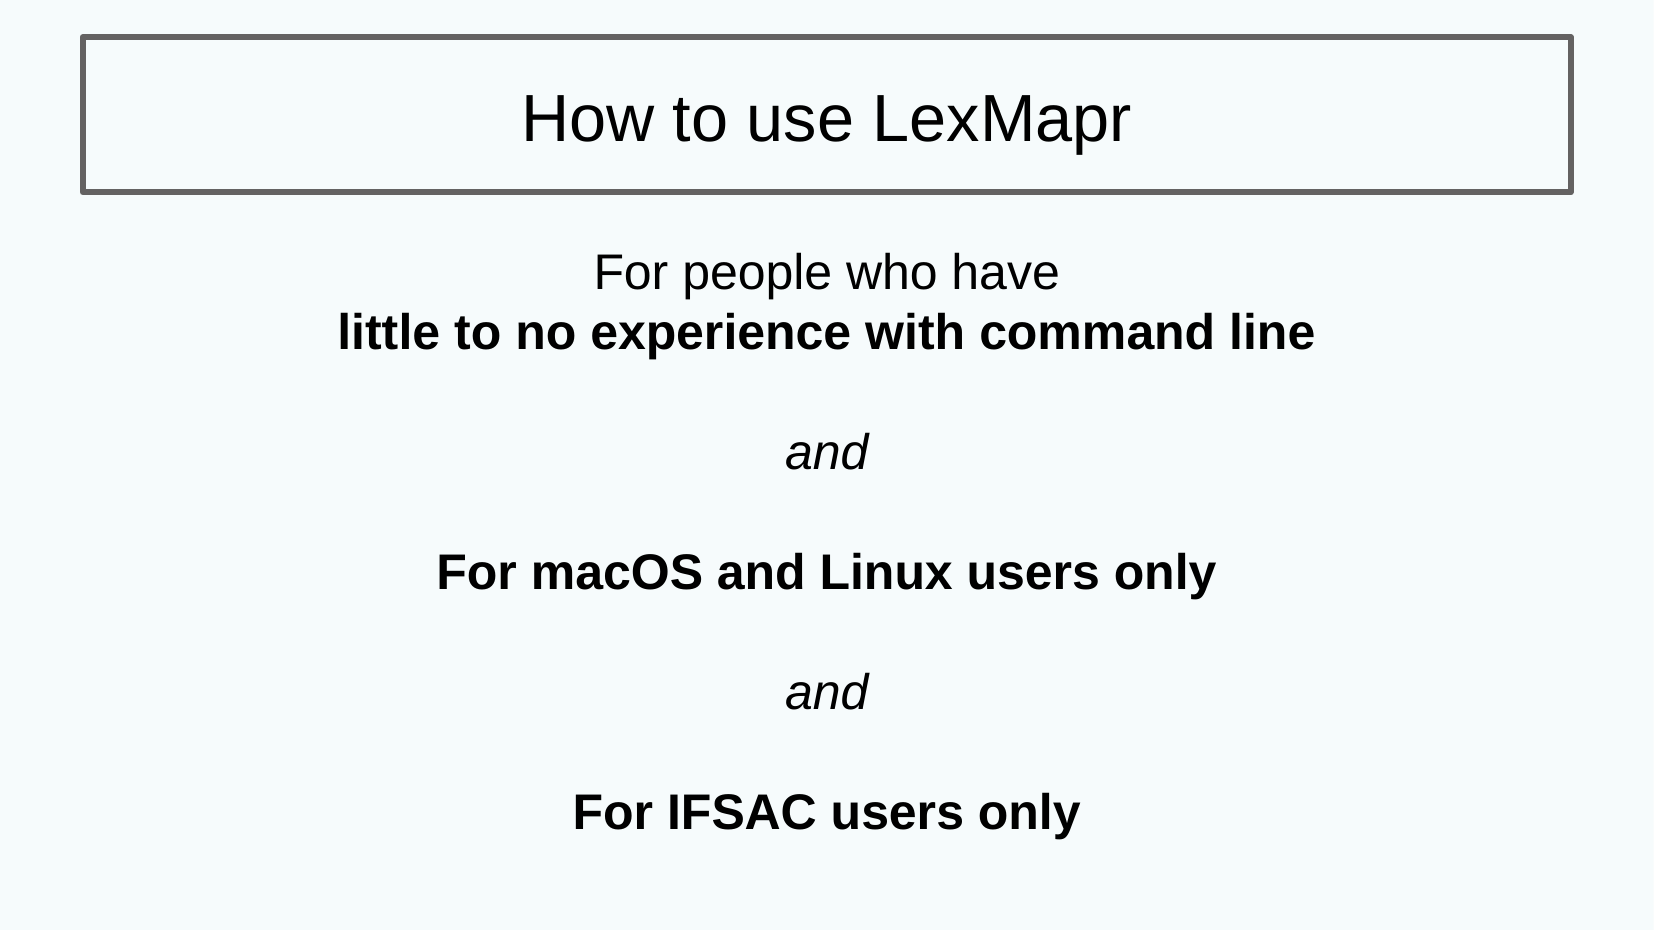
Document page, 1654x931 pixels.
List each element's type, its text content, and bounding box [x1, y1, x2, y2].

text_box How to use LexMapr [82, 37, 1571, 193]
text_box For people who have little to no experience with command line and For macOS and Linux users only and For IFSAC users only [82, 217, 1571, 862]
